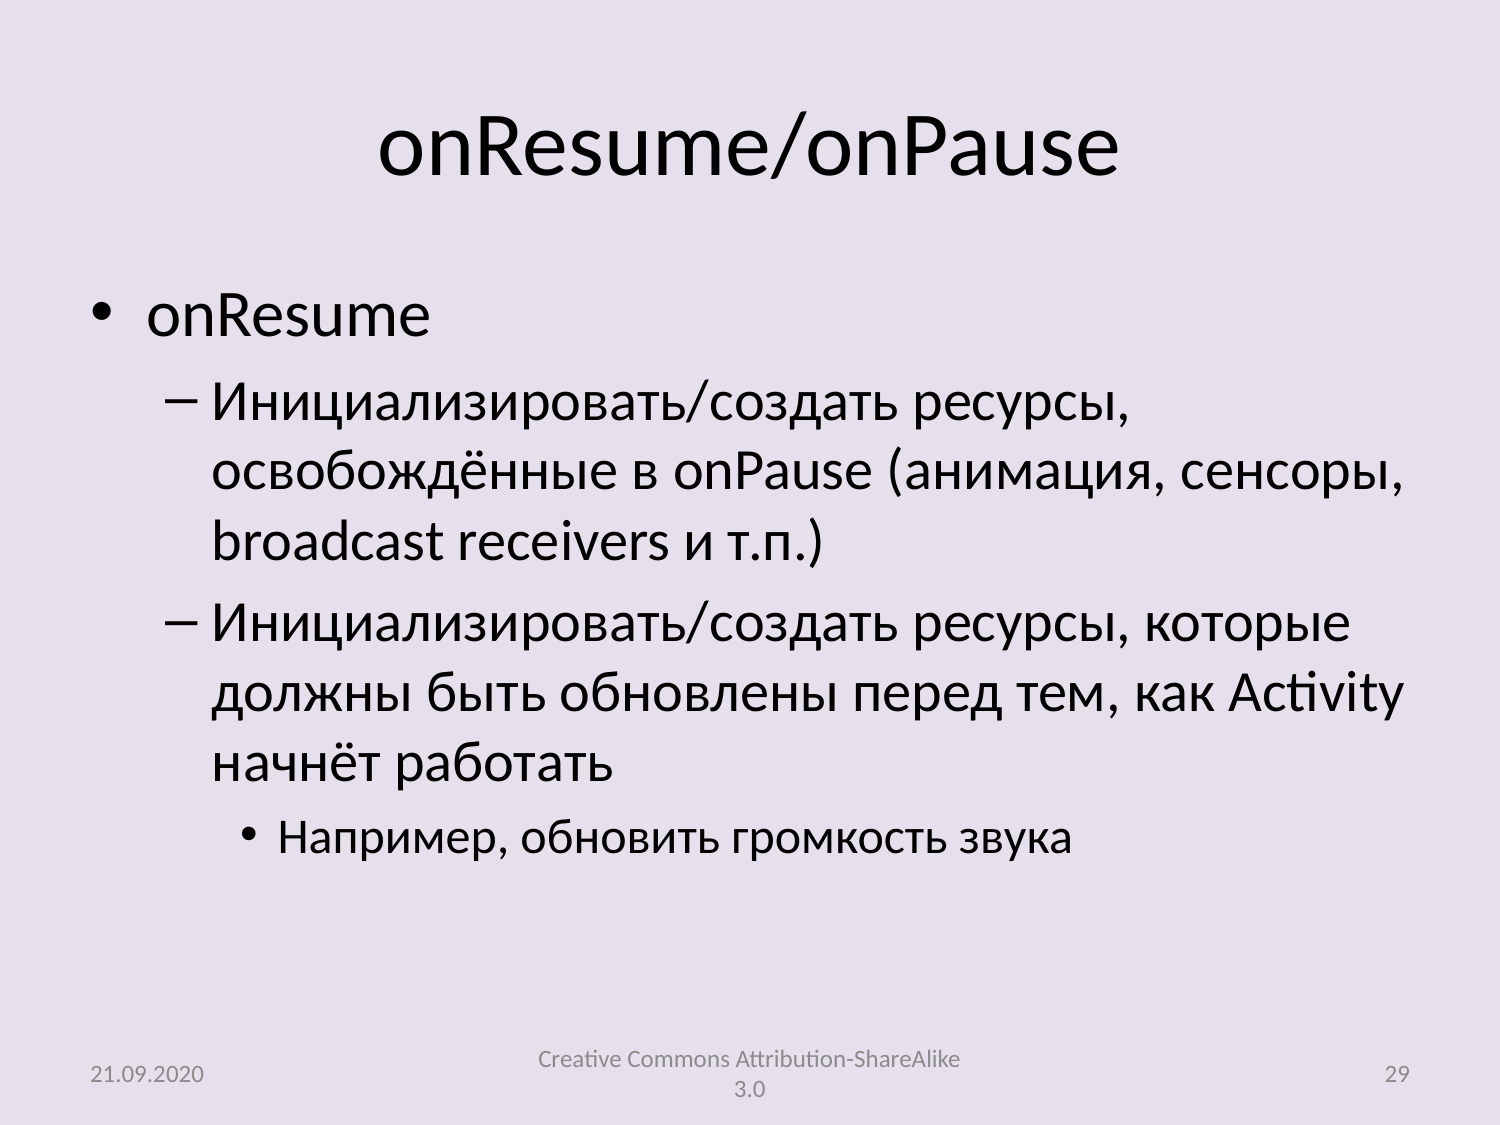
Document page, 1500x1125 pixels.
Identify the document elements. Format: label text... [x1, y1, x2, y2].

list onResume Инициализировать/создать ресурсы, освобождённые в onPause (анимация, сенсоры, broadcast receivers и т.п.) Инициализировать/создать ресурсы, которые должны быть обновлены перед тем, как Activity начнёт работать Например, обновить громкость звука [75, 262, 1425, 1005]
title onResume/onPause [75, 45, 1425, 233]
